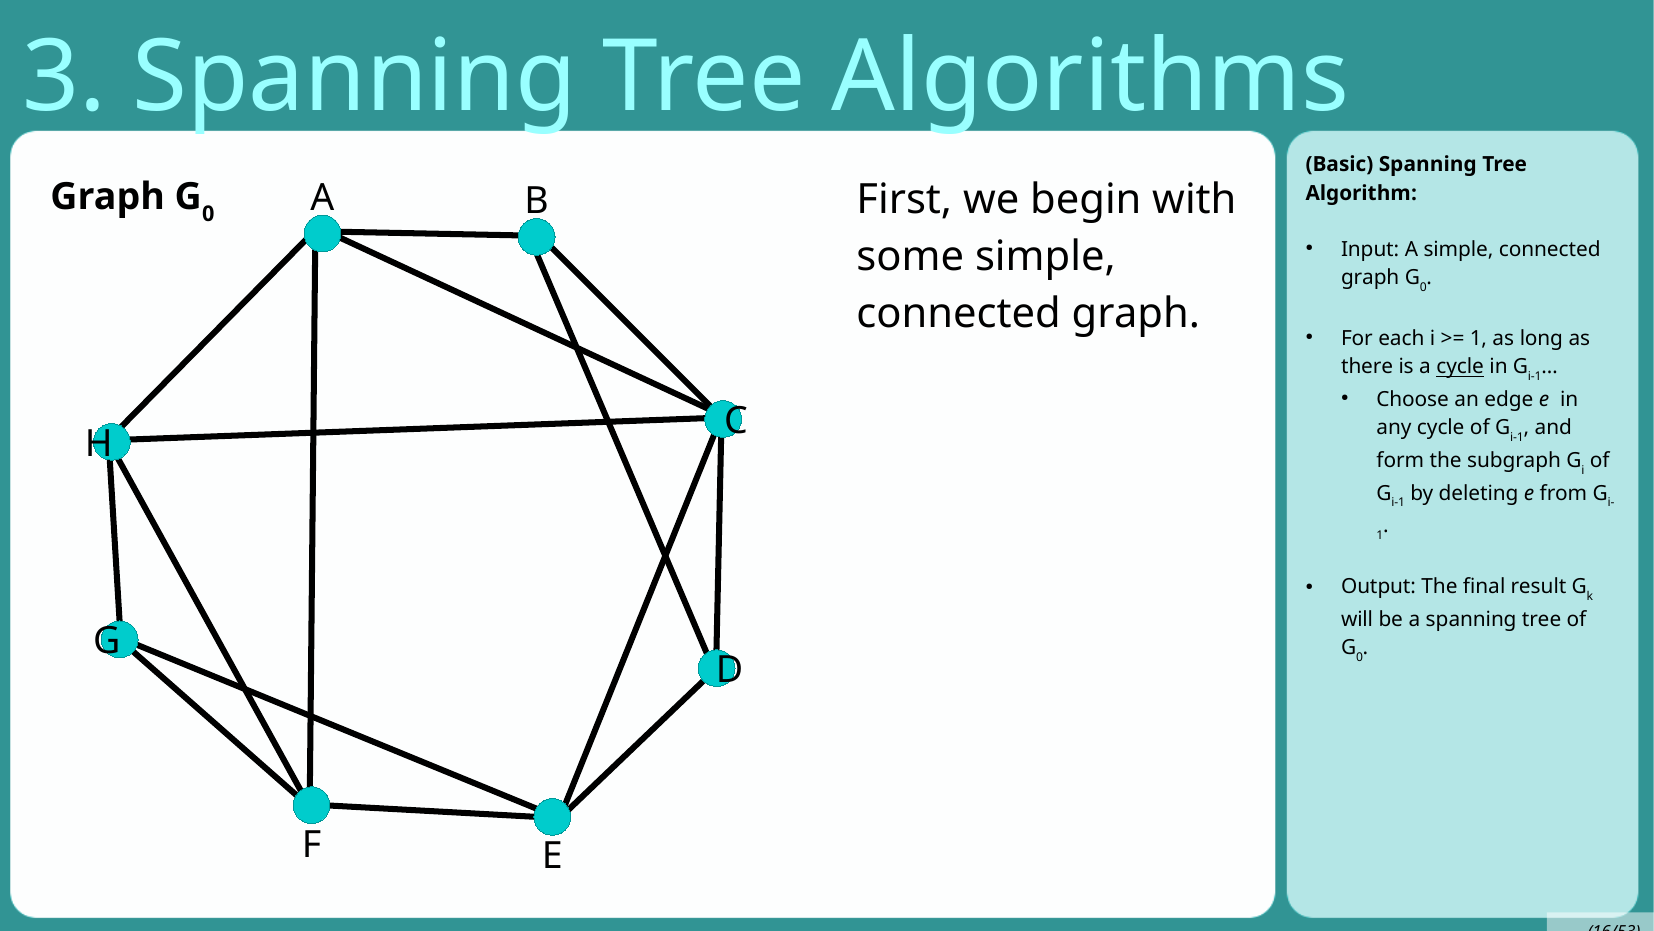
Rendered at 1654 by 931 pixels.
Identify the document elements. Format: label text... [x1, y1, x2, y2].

text_box C [730, 409, 742, 430]
text_box (<number>/53) [1546, 912, 1654, 931]
text_box G [101, 620, 139, 658]
text_box F [293, 786, 330, 824]
text_box (Basic) Spanning Tree Algorithm: Input: A simple, connected graph G0. For each i >= 1, as long as there is a cycle in Gi-1… Choose an edge e in any cycle of Gi-1, and form the subgraph Gi of Gi-1 by deleting e from Gi-1. Output: The final result Gk will be a spanning tree of G0. [1290, 141, 1631, 661]
text_box Graph G0 [35, 161, 242, 229]
picture [0, 0, 1654, 931]
title 3. Spanning Tree Algorithms [22, 13, 1511, 130]
text_box D [722, 658, 736, 679]
text_box C [704, 400, 737, 438]
text_box E [533, 798, 571, 836]
text_box D [698, 649, 731, 687]
text_box B [518, 218, 556, 256]
text_box First, we begin with some simple, connected graph. [856, 169, 1247, 351]
text_box A [304, 215, 341, 252]
text_box H [93, 423, 131, 461]
